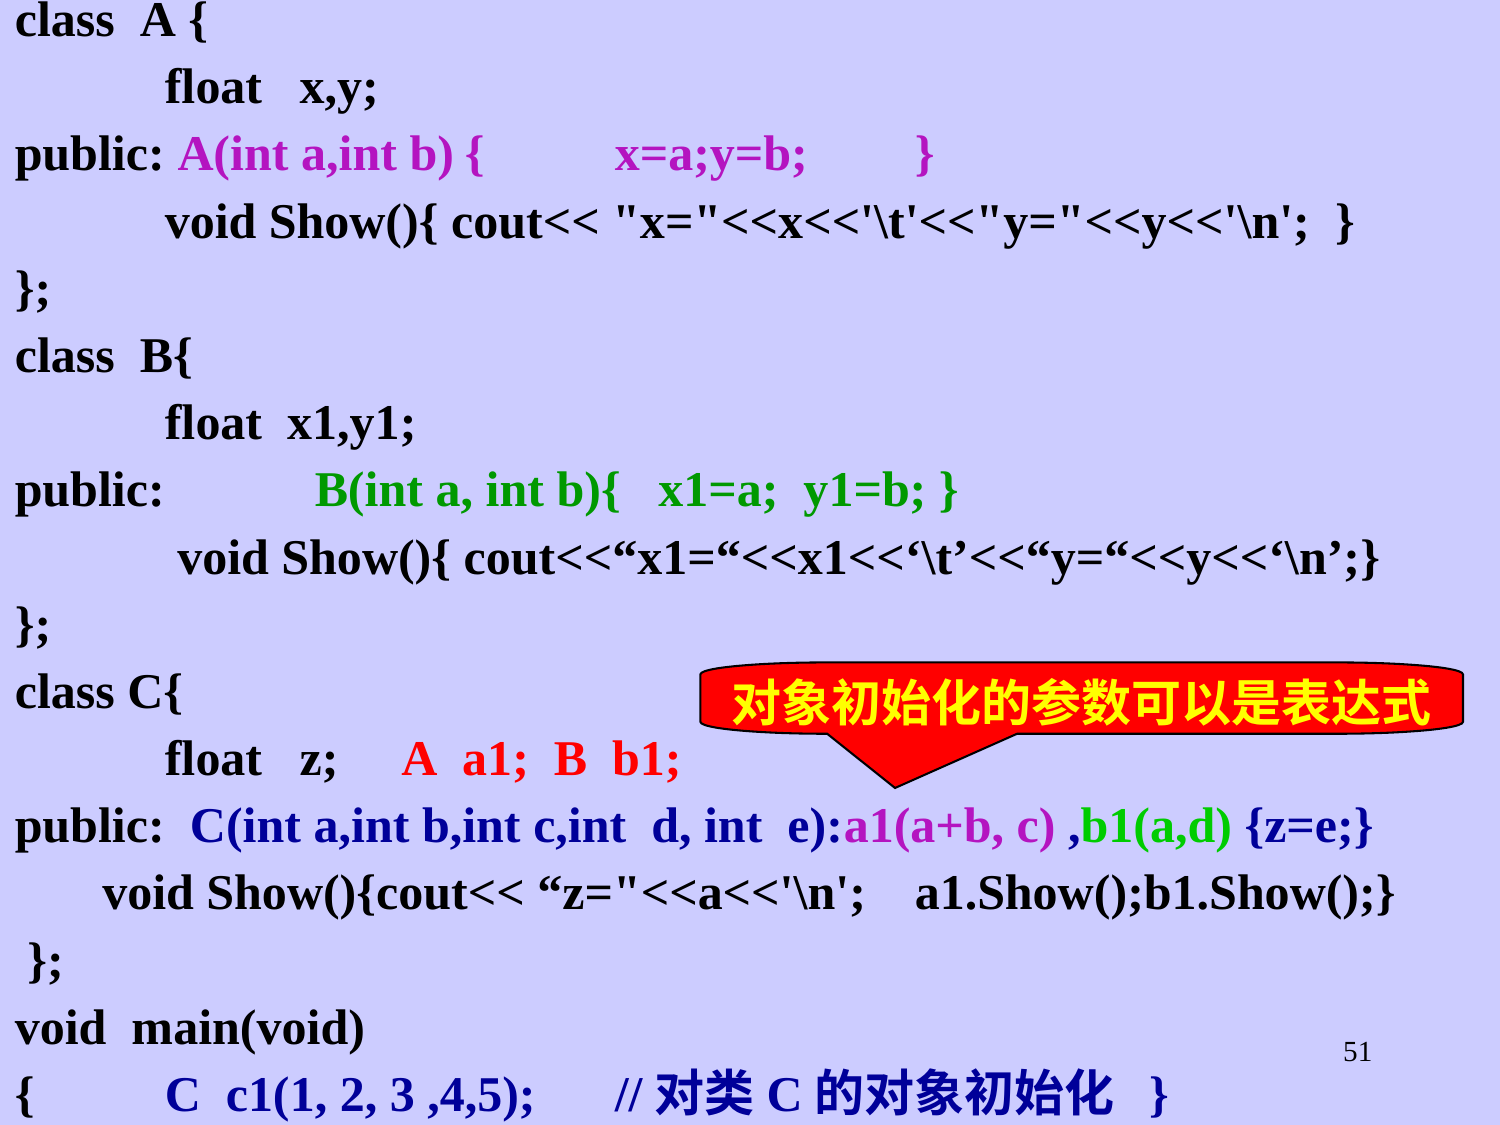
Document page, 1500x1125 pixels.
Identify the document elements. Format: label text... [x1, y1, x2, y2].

text_box class A { float x,y; public: A(int a,int b) { x=a;y=b; } void Show(){ cout<< "x="<<x<<'\t'<<"y="<<y<<'\n'; } }; class B{ float x1,y1; public: B(int a, int b){ x1=a; y1=b; } void Show(){ cout<<“x1=“<<x1<<‘\t’<<“y=“<<y<<‘\n’;} }; class C{ float z; A a1; B b1; public: C(int a,int b,int c,int d, int e):a1(a+b, c) ,b1(a,d) {z=e;} void Show(){cout<< “z="<<a<<'\n'; a1.Show();b1.Show();} }; void main(void) { C c1(1, 2, 3 ,4,5); //对类C的对象初始化 } [0, 0, 1463, 1125]
text_box 对象初始化的参数可以是表达式 [700, 662, 1463, 788]
